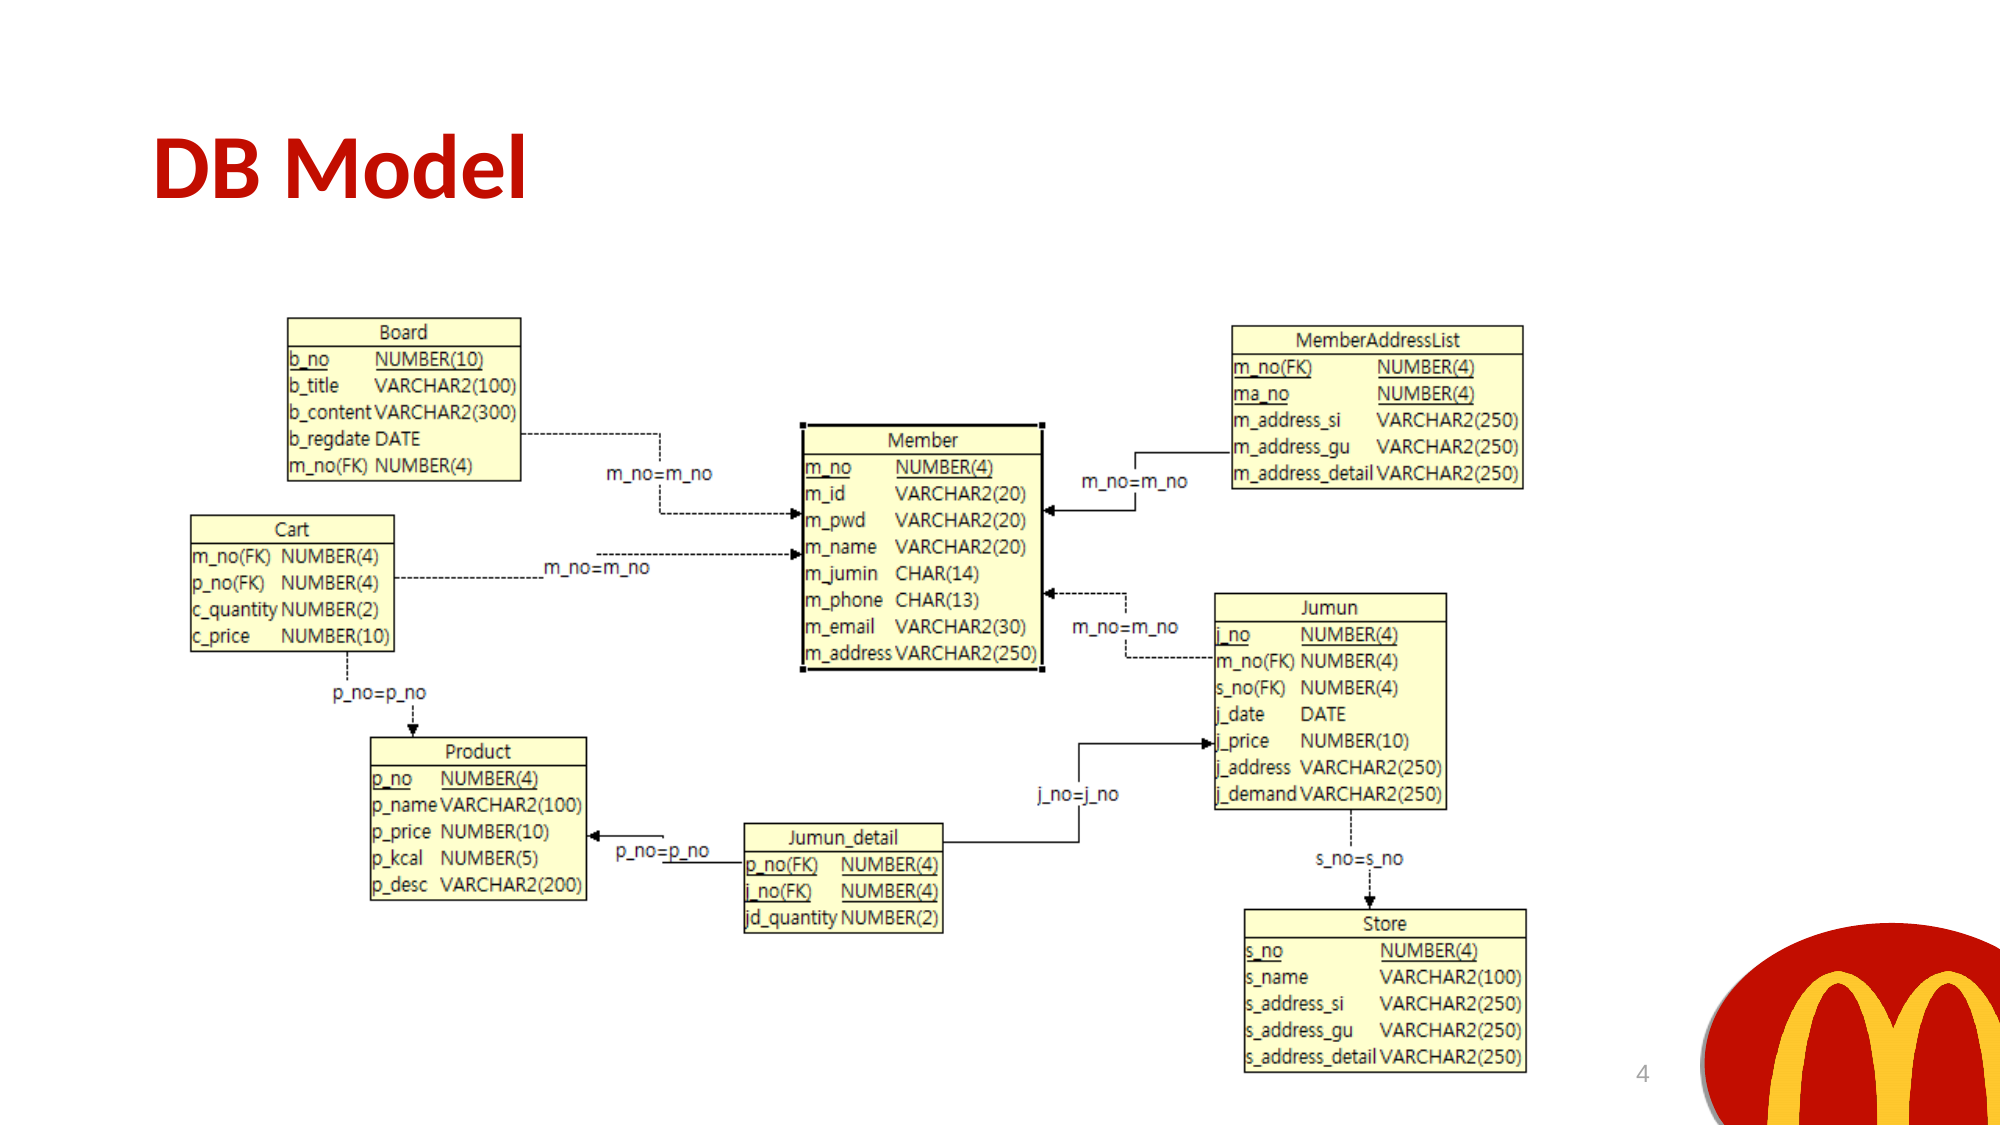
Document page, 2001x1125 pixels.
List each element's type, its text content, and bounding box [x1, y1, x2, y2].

slide_number <number> [1560, 1042, 1666, 1103]
picture [1766, 971, 2000, 1125]
title DB Model [137, 59, 1863, 278]
picture [181, 302, 1560, 1103]
